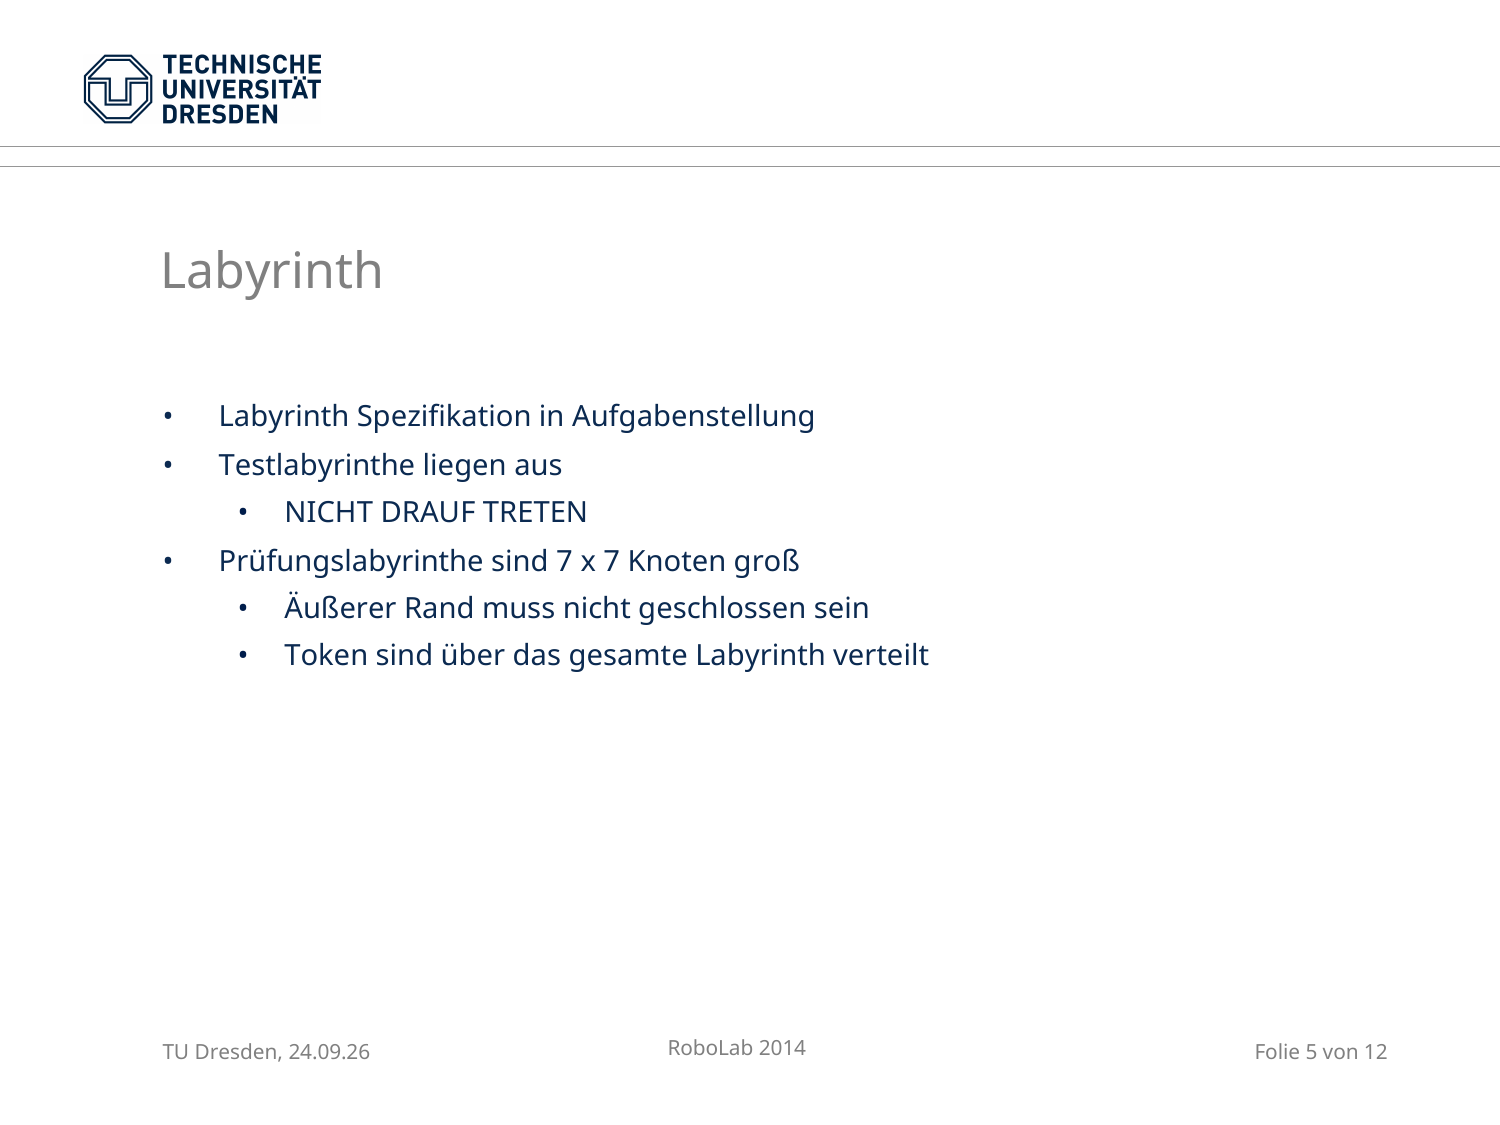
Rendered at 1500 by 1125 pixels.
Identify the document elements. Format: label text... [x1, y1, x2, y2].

list Labyrinth Spezifikation in Aufgabenstellung Testlabyrinthe liegen aus NICHT DRAUF TRETEN Prüfungslabyrinthe sind 7 x 7 Knoten groß Äußerer Rand muss nicht geschlossen sein Token sind über das gesamte Labyrinth verteilt [162, 387, 1388, 963]
title Labyrinth [160, 230, 1392, 307]
picture [83, 54, 321, 124]
